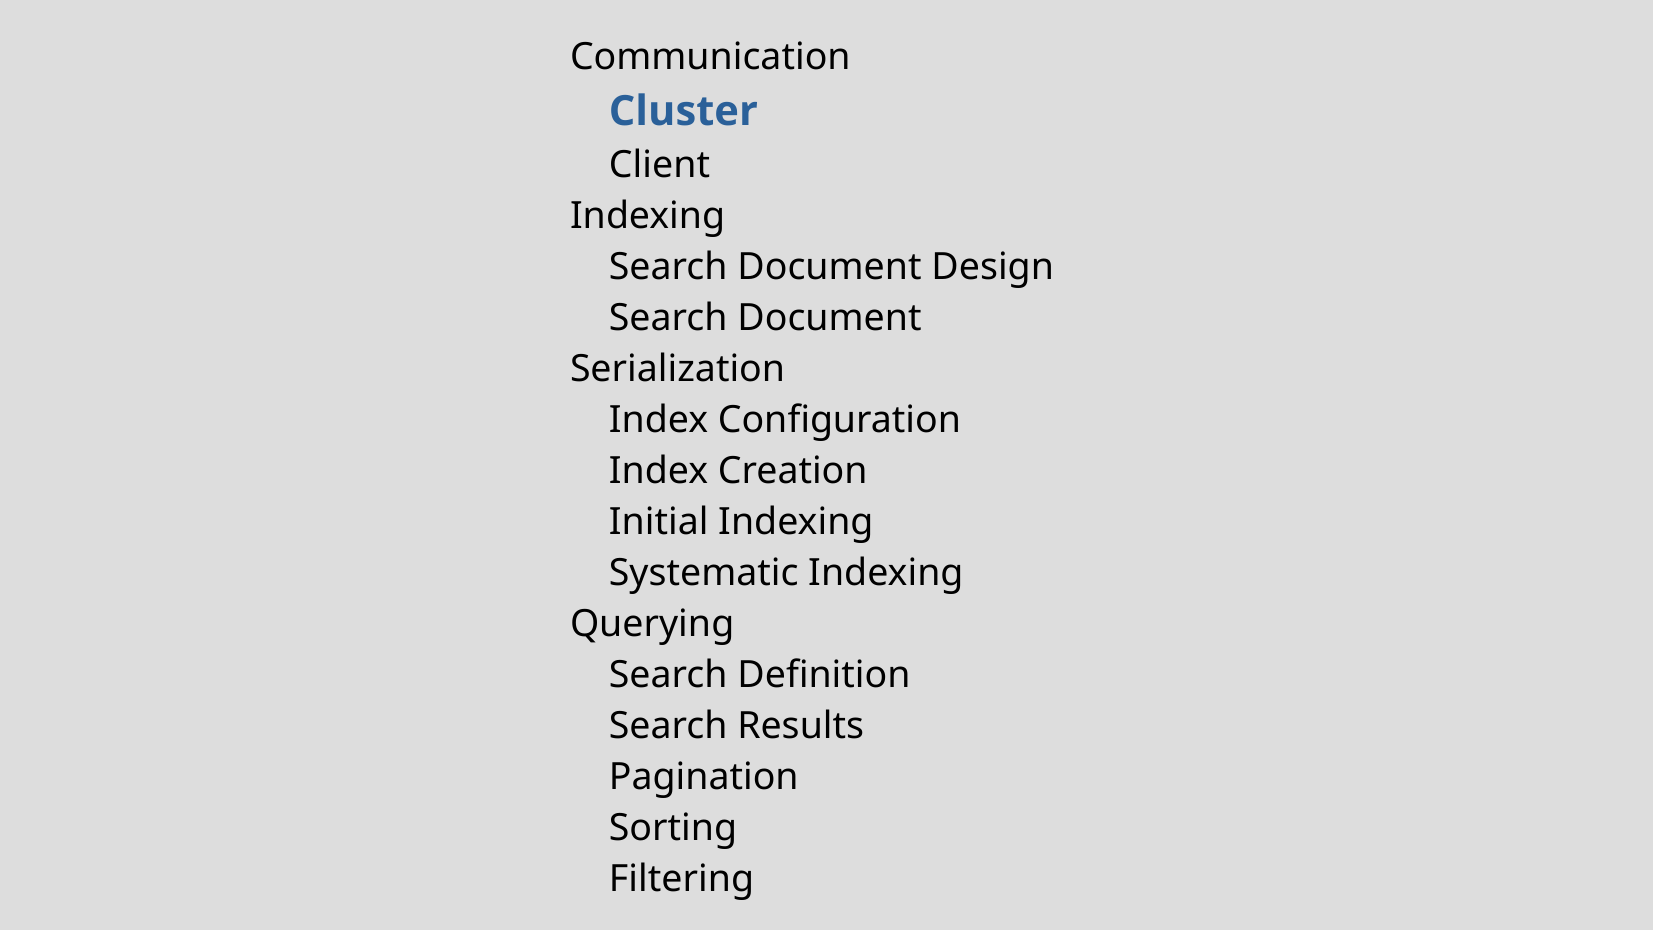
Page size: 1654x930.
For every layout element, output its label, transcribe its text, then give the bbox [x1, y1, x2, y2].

subtitle Communication Cluster Client Indexing Search Document Design Search Document Serialization Index Configuration Index Creation Initial Indexing Systematic Indexing Querying Search Definition Search Results Pagination Sorting Filtering [570, 29, 1081, 902]
